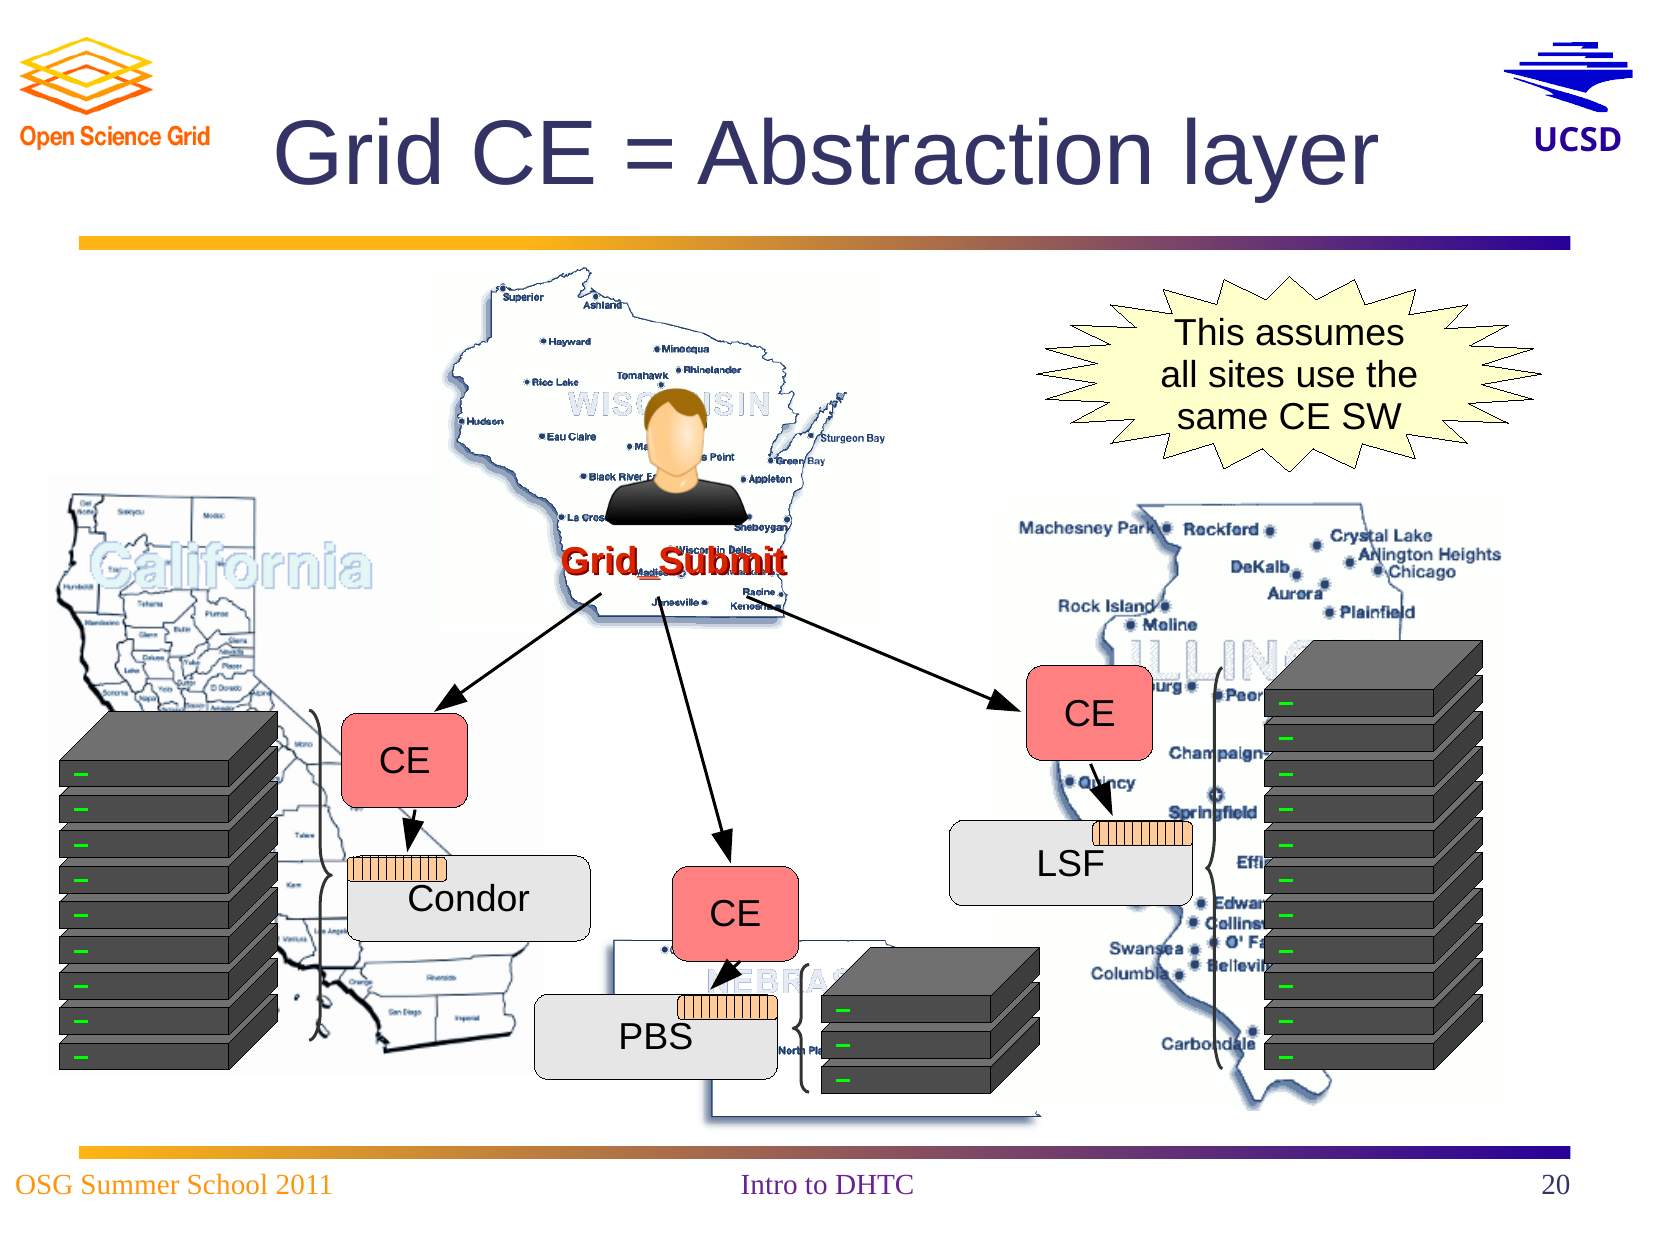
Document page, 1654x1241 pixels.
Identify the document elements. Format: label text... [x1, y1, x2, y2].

text_box [1264, 923, 1483, 1000]
text_box [821, 947, 1040, 1023]
title Grid CE = Abstraction layer [82, 49, 1571, 257]
text_box [1264, 781, 1483, 858]
text_box Condor [347, 855, 591, 942]
text_box [1264, 852, 1483, 929]
text_box [1264, 711, 1483, 787]
text_box [59, 746, 278, 823]
text_box [1264, 888, 1483, 964]
text_box [59, 781, 278, 858]
text_box [1264, 675, 1483, 752]
text_box This assumes all sites use the same CE SW [1036, 276, 1542, 472]
text_box [59, 923, 278, 1000]
text_box [1264, 746, 1483, 823]
picture [1495, 42, 1637, 118]
text_box [347, 857, 447, 882]
text_box PBS [534, 994, 778, 1080]
text_box LSF [949, 820, 1193, 906]
text_box [1264, 640, 1483, 717]
text_box [1092, 821, 1193, 846]
text_box CE [672, 866, 799, 962]
text_box [59, 852, 278, 929]
picture [596, 498, 1509, 1135]
picture [49, 262, 885, 1075]
text_box [59, 994, 278, 1070]
text_box [821, 982, 1040, 1059]
text_box [59, 887, 278, 964]
text_box [59, 958, 278, 1035]
text_box [1264, 958, 1483, 1035]
text_box [1264, 994, 1483, 1070]
text_box CE [341, 713, 468, 808]
picture [0, 14, 229, 167]
text_box [59, 711, 278, 787]
text_box [1264, 817, 1483, 894]
text_box [677, 995, 778, 1020]
text_box Grid_Submit [545, 531, 801, 589]
text_box [59, 817, 278, 894]
text_box CE [1026, 665, 1153, 761]
text_box [821, 1017, 1040, 1094]
